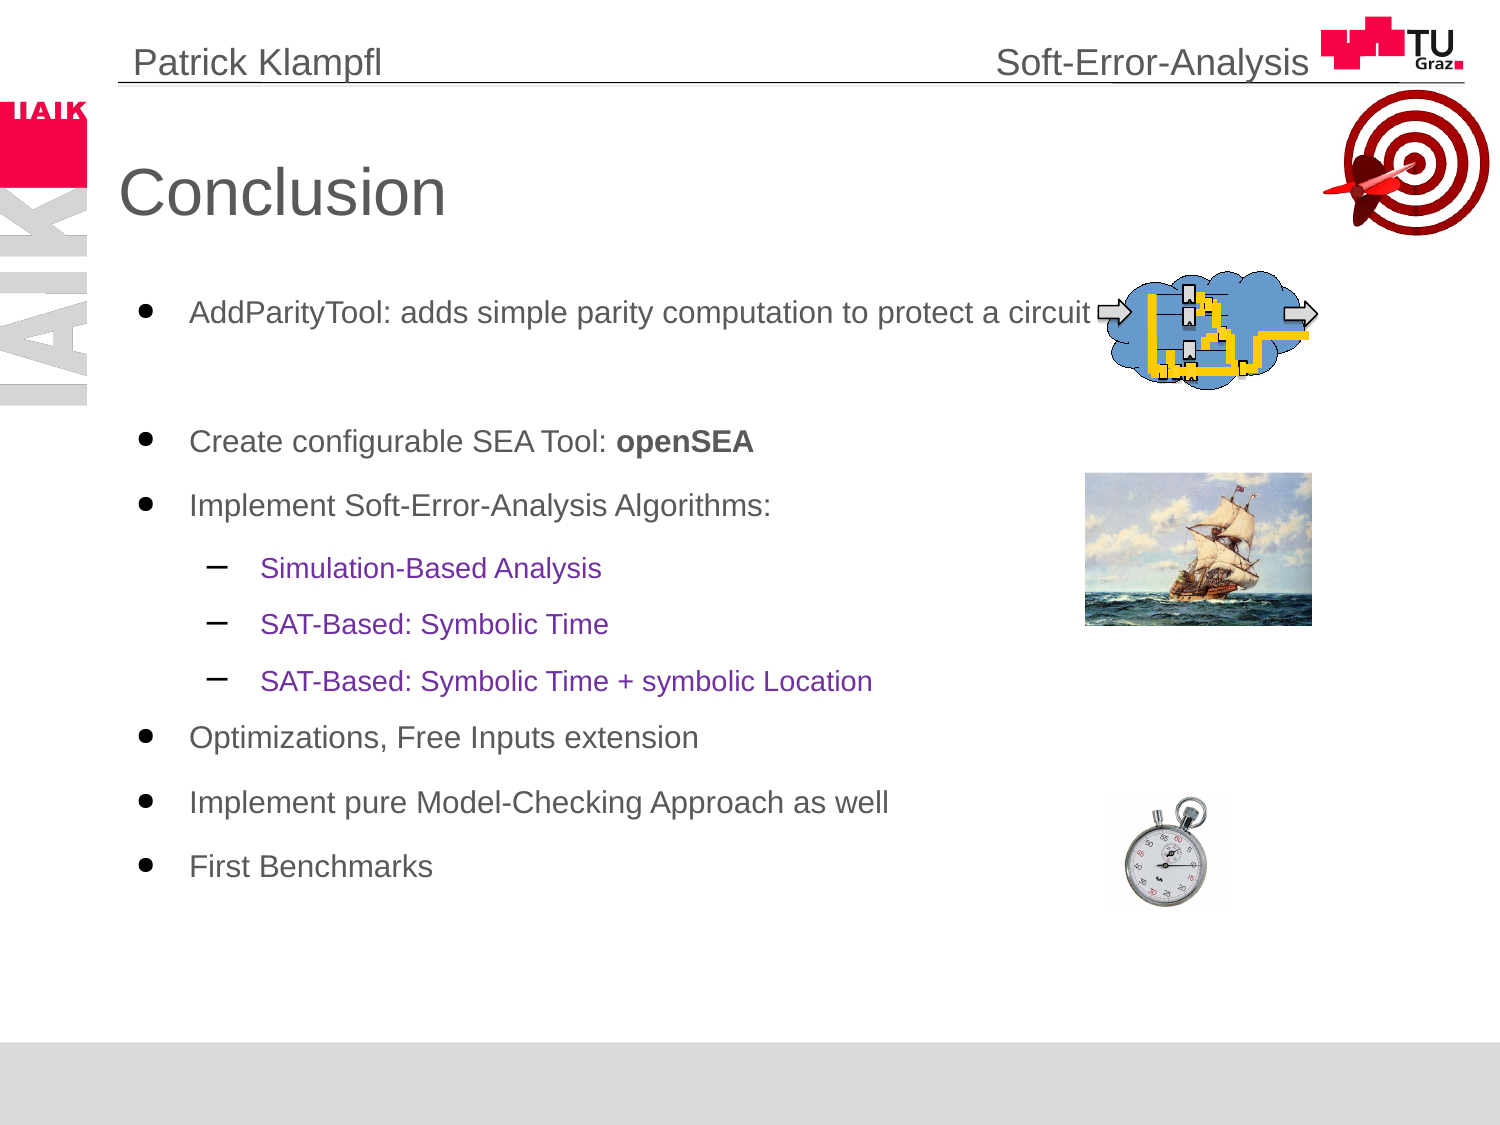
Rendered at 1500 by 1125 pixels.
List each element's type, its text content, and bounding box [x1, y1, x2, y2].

picture [1110, 791, 1229, 910]
list AddParityTool: adds simple parity computation to protect a circuit Create configurable SEA Tool: openSEA Implement Soft-Error-Analysis Algorithms: Simulation-Based Analysis SAT-Based: Symbolic Time SAT-Based: Symbolic Time + symbolic Location Optimizations, Free Inputs extension Implement pure Model-Checking Approach as well First Benchmarks [118, 295, 1469, 1038]
picture [1085, 472, 1312, 626]
title Conclusion [118, 98, 1469, 287]
picture [1321, 88, 1491, 237]
picture [1318, 12, 1466, 73]
text_box [1098, 271, 1318, 390]
picture [0, 1, 87, 406]
